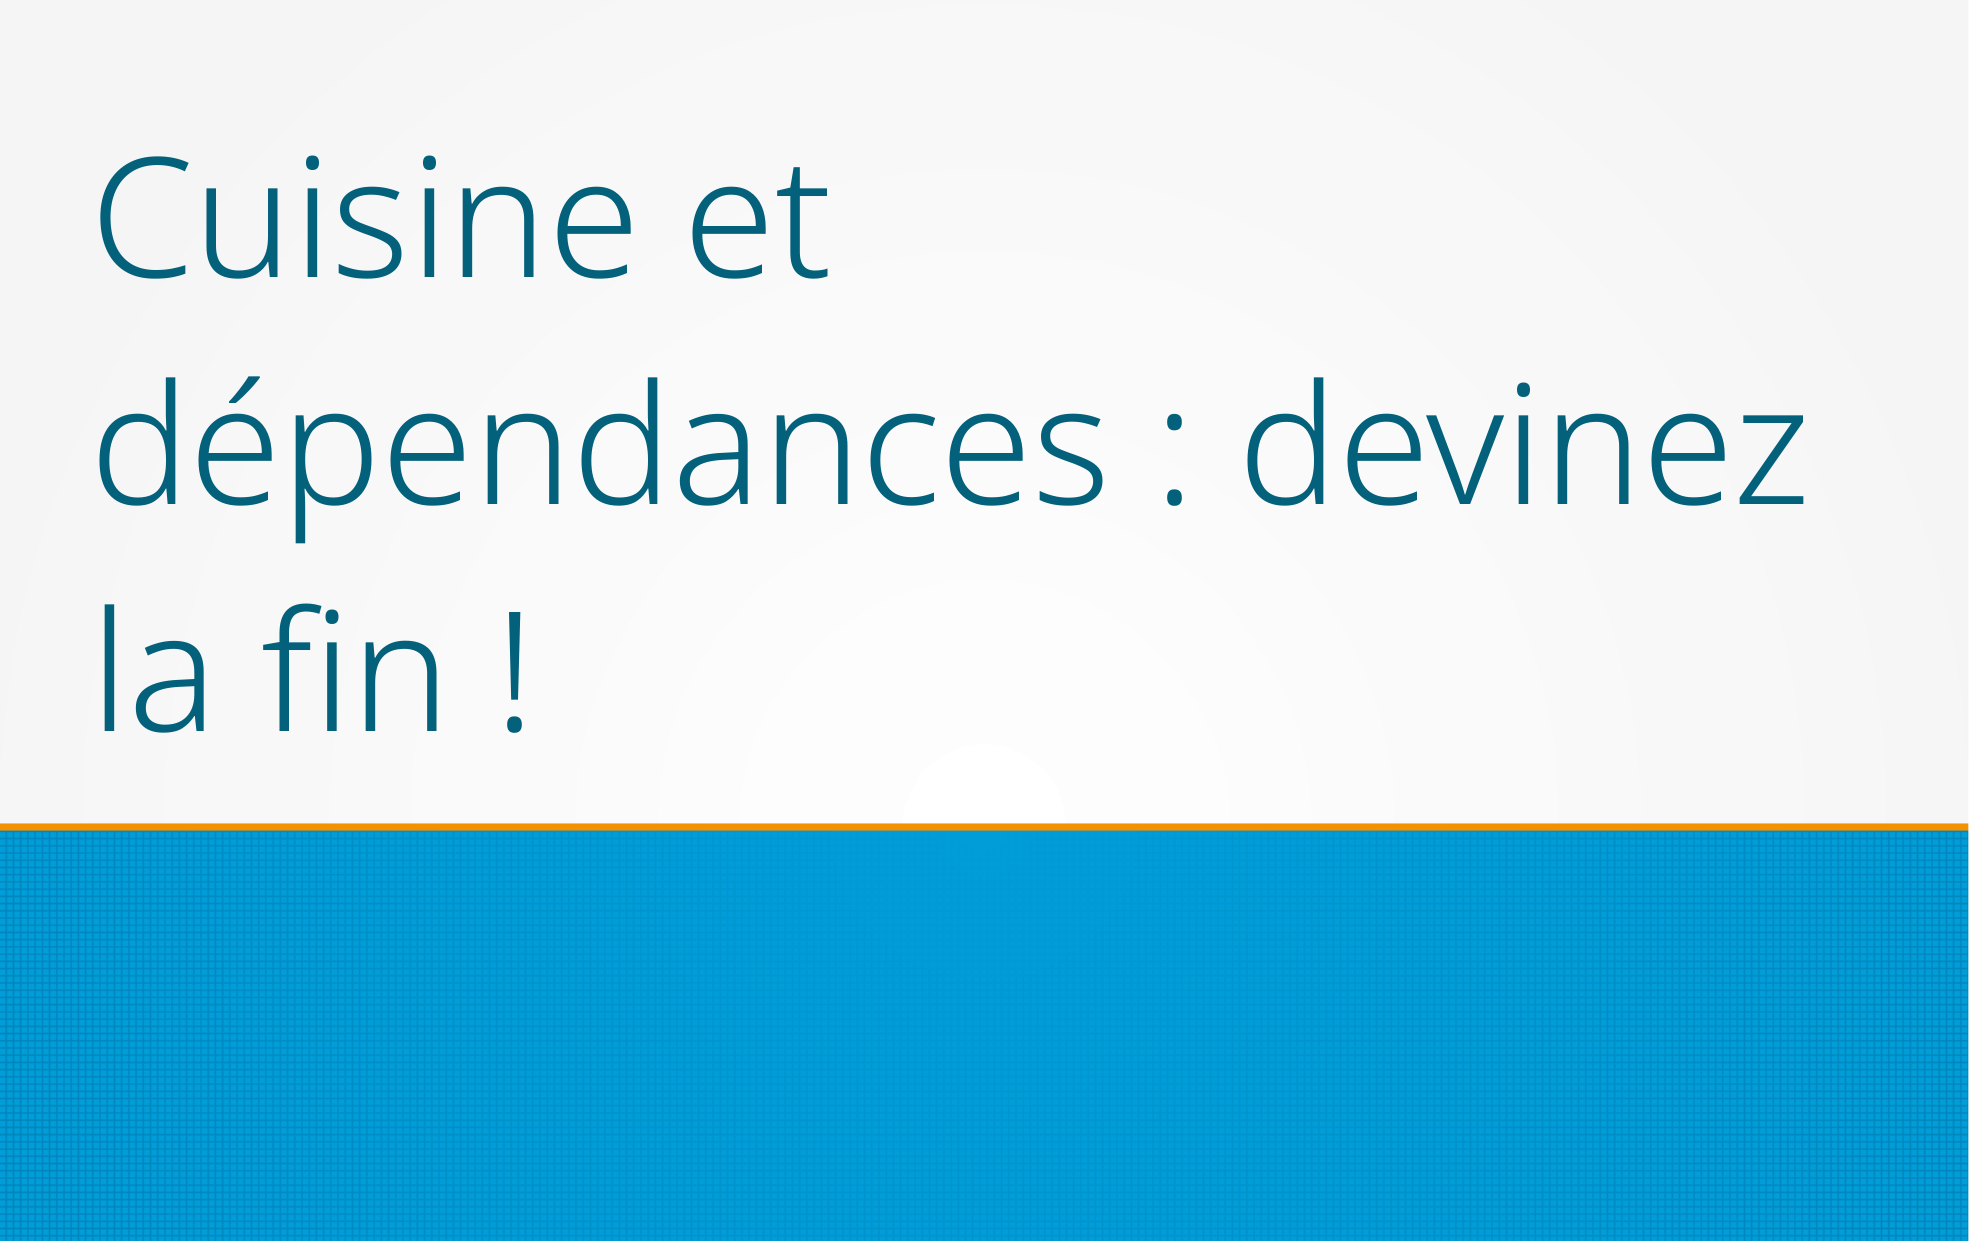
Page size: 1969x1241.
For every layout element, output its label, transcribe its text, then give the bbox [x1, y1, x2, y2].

picture [0, 0, 1969, 830]
title Cuisine et dépendances : devinez la fin ! [90, 49, 1862, 781]
